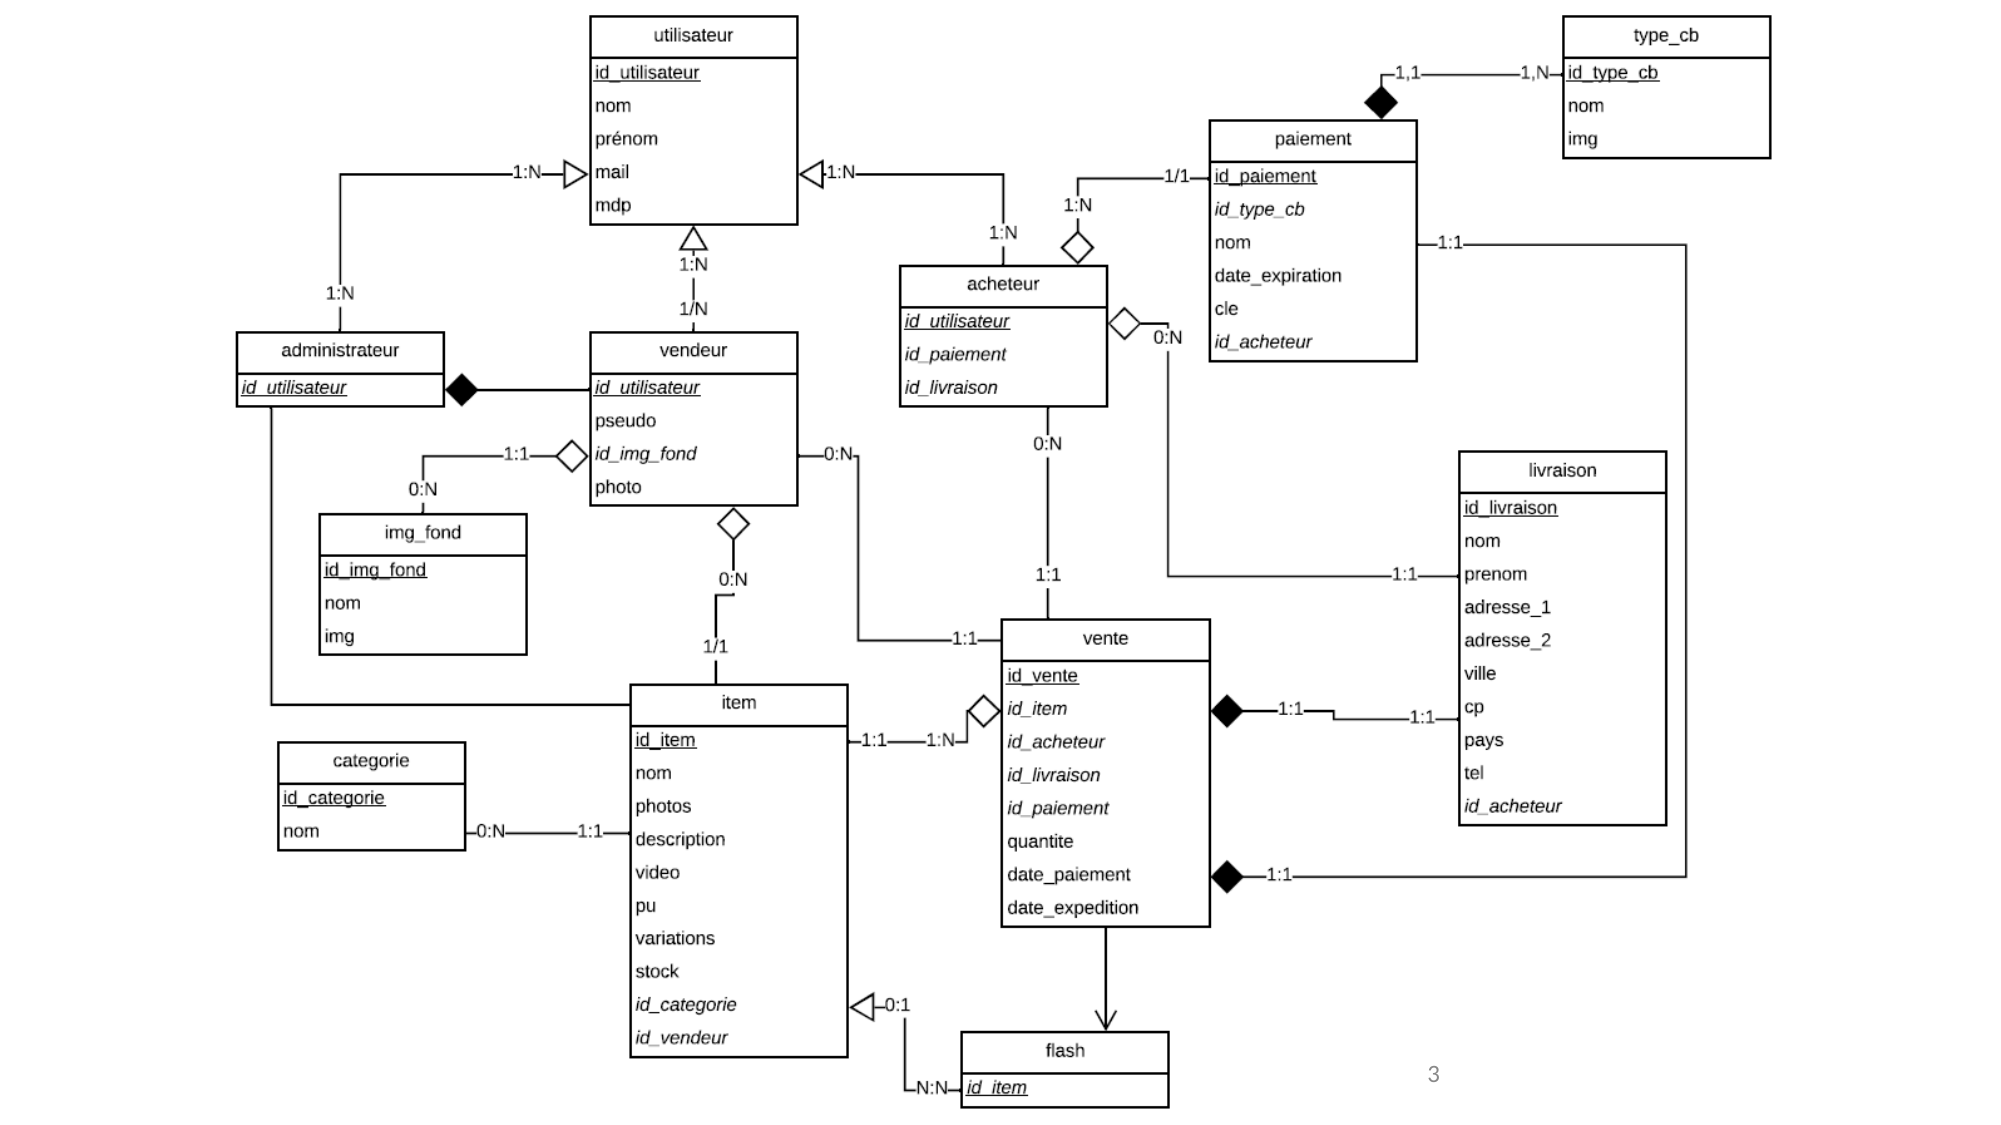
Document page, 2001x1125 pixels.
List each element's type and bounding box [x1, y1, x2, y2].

picture [202, 0, 1798, 1125]
text_box [1412, 1042, 1863, 1103]
